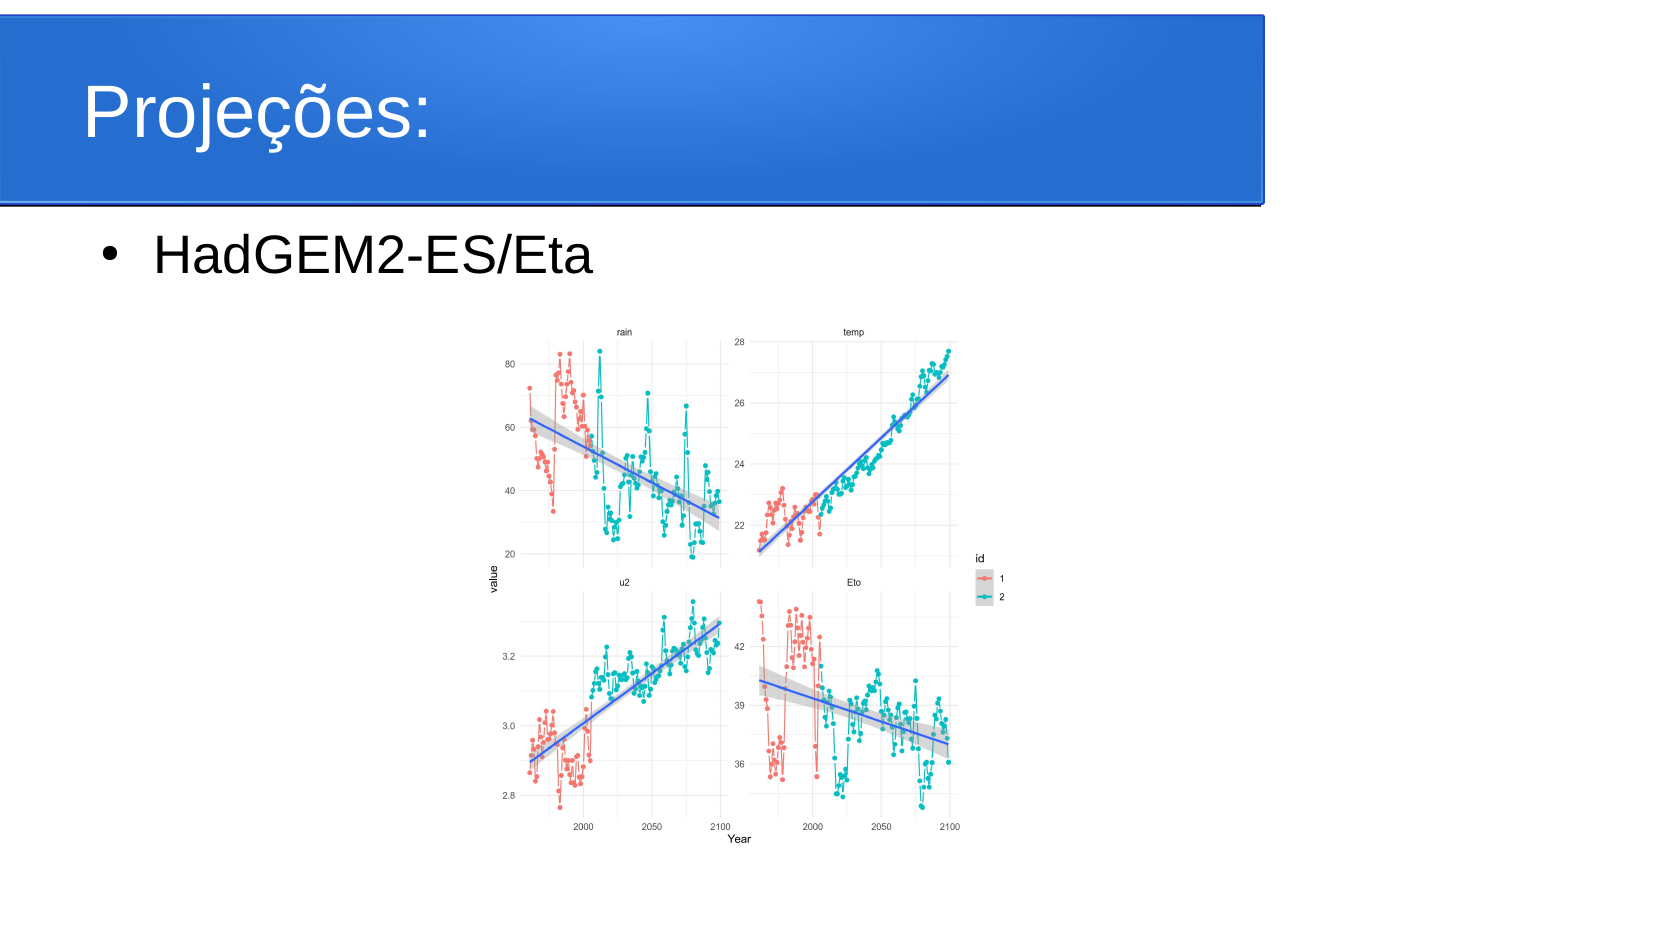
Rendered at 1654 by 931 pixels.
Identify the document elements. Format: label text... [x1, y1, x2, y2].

title Projeções: [82, 35, 1235, 189]
picture [483, 317, 1016, 851]
list HadGEM2-ES/Eta [82, 224, 1571, 764]
